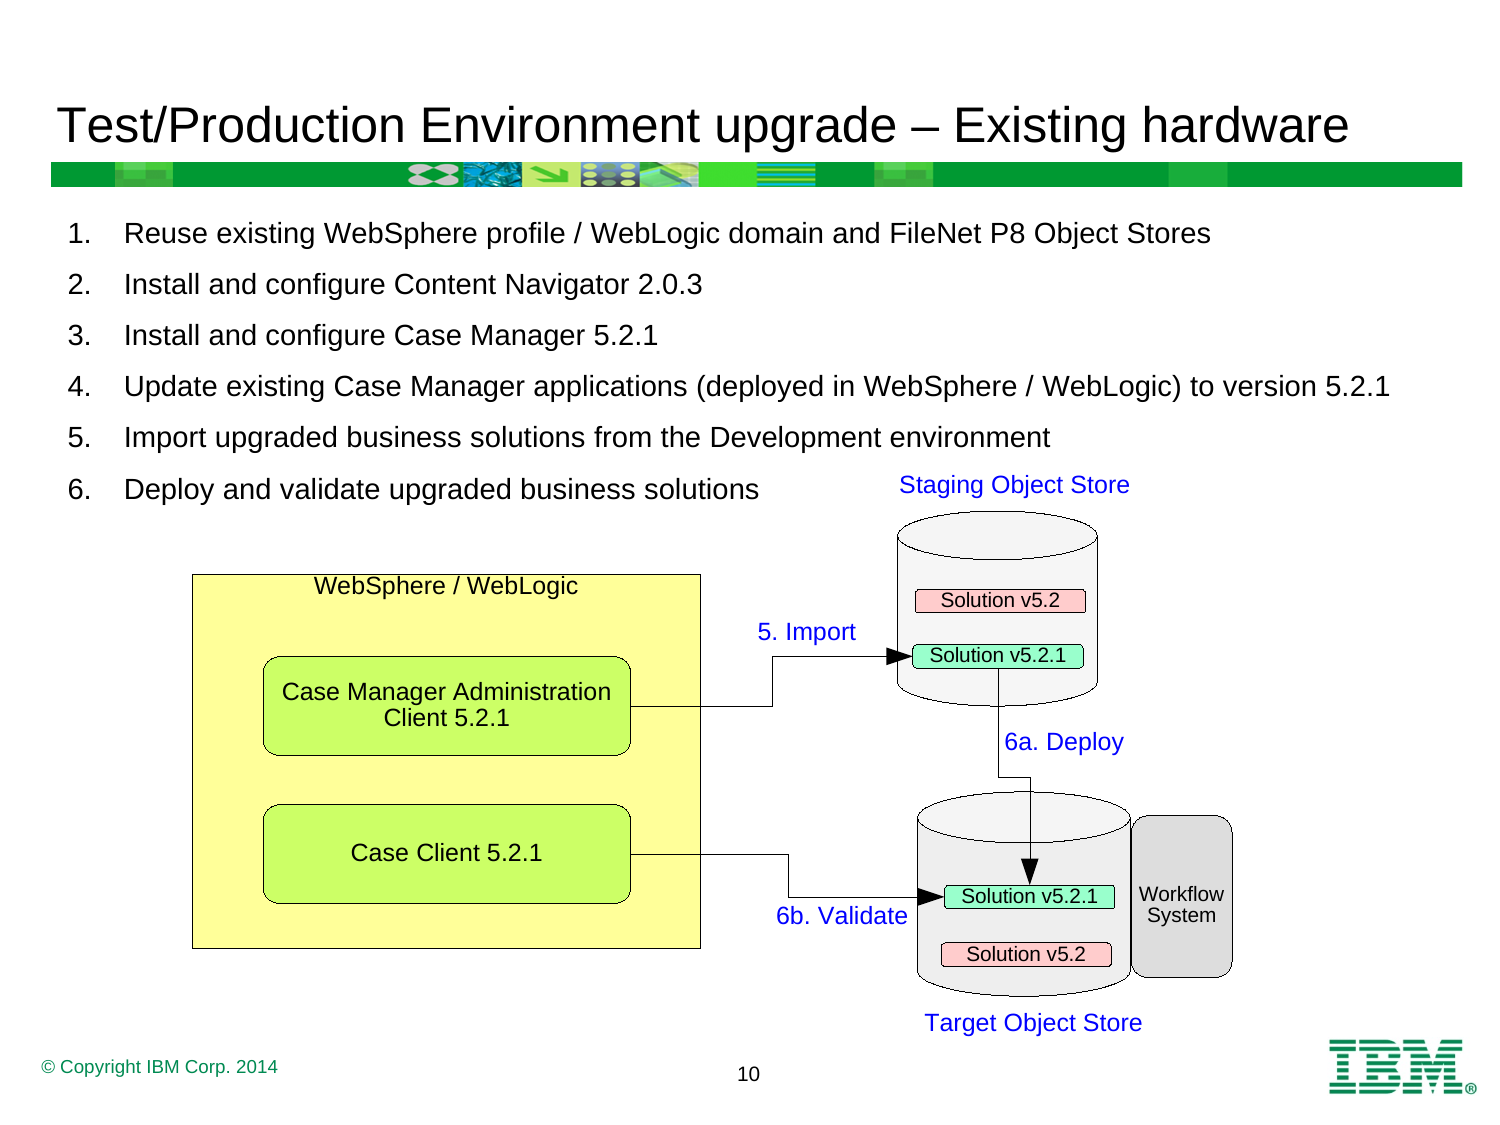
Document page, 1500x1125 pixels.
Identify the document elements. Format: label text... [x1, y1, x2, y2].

text_box [917, 820, 1030, 897]
text_box Target Object Store [924, 1011, 1144, 1040]
picture [1327, 1037, 1479, 1096]
text_box 5. Import [757, 620, 857, 649]
list Reuse existing WebSphere profile / WebLogic domain and FileNet P8 Object Stores Install and configure Content Navigator 2.0.3 Install and configure Case Manager 5.2.1 Update existing Case Manager applications (deployed in WebSphere / WebLogic) to version 5.2.1 Import upgraded business solutions from the Development environment Deploy and validate upgraded business solutions [52, 204, 1458, 513]
title Test/Production Environment upgrade – Existing hardware [41, 54, 1477, 189]
text_box Case Client 5.2.1 [263, 804, 631, 904]
text_box Workflow System [1131, 815, 1233, 978]
text_box 6a. Deploy [1004, 729, 1125, 758]
text_box Solution v5.2.1 [944, 885, 1115, 909]
text_box Staging Object Store [899, 473, 1131, 502]
text_box Solution v5.2.1 [912, 644, 1084, 669]
text_box Solution v5.2 [915, 589, 1086, 613]
text_box [917, 819, 1131, 997]
text_box Solution v5.2 [941, 942, 1112, 967]
text_box Case Manager Administration Client 5.2.1 [263, 656, 631, 756]
text_box 6b. Validate [776, 904, 909, 933]
text_box [897, 537, 1098, 707]
text_box WebSphere / WebLogic [192, 574, 701, 949]
text_box [897, 657, 998, 707]
